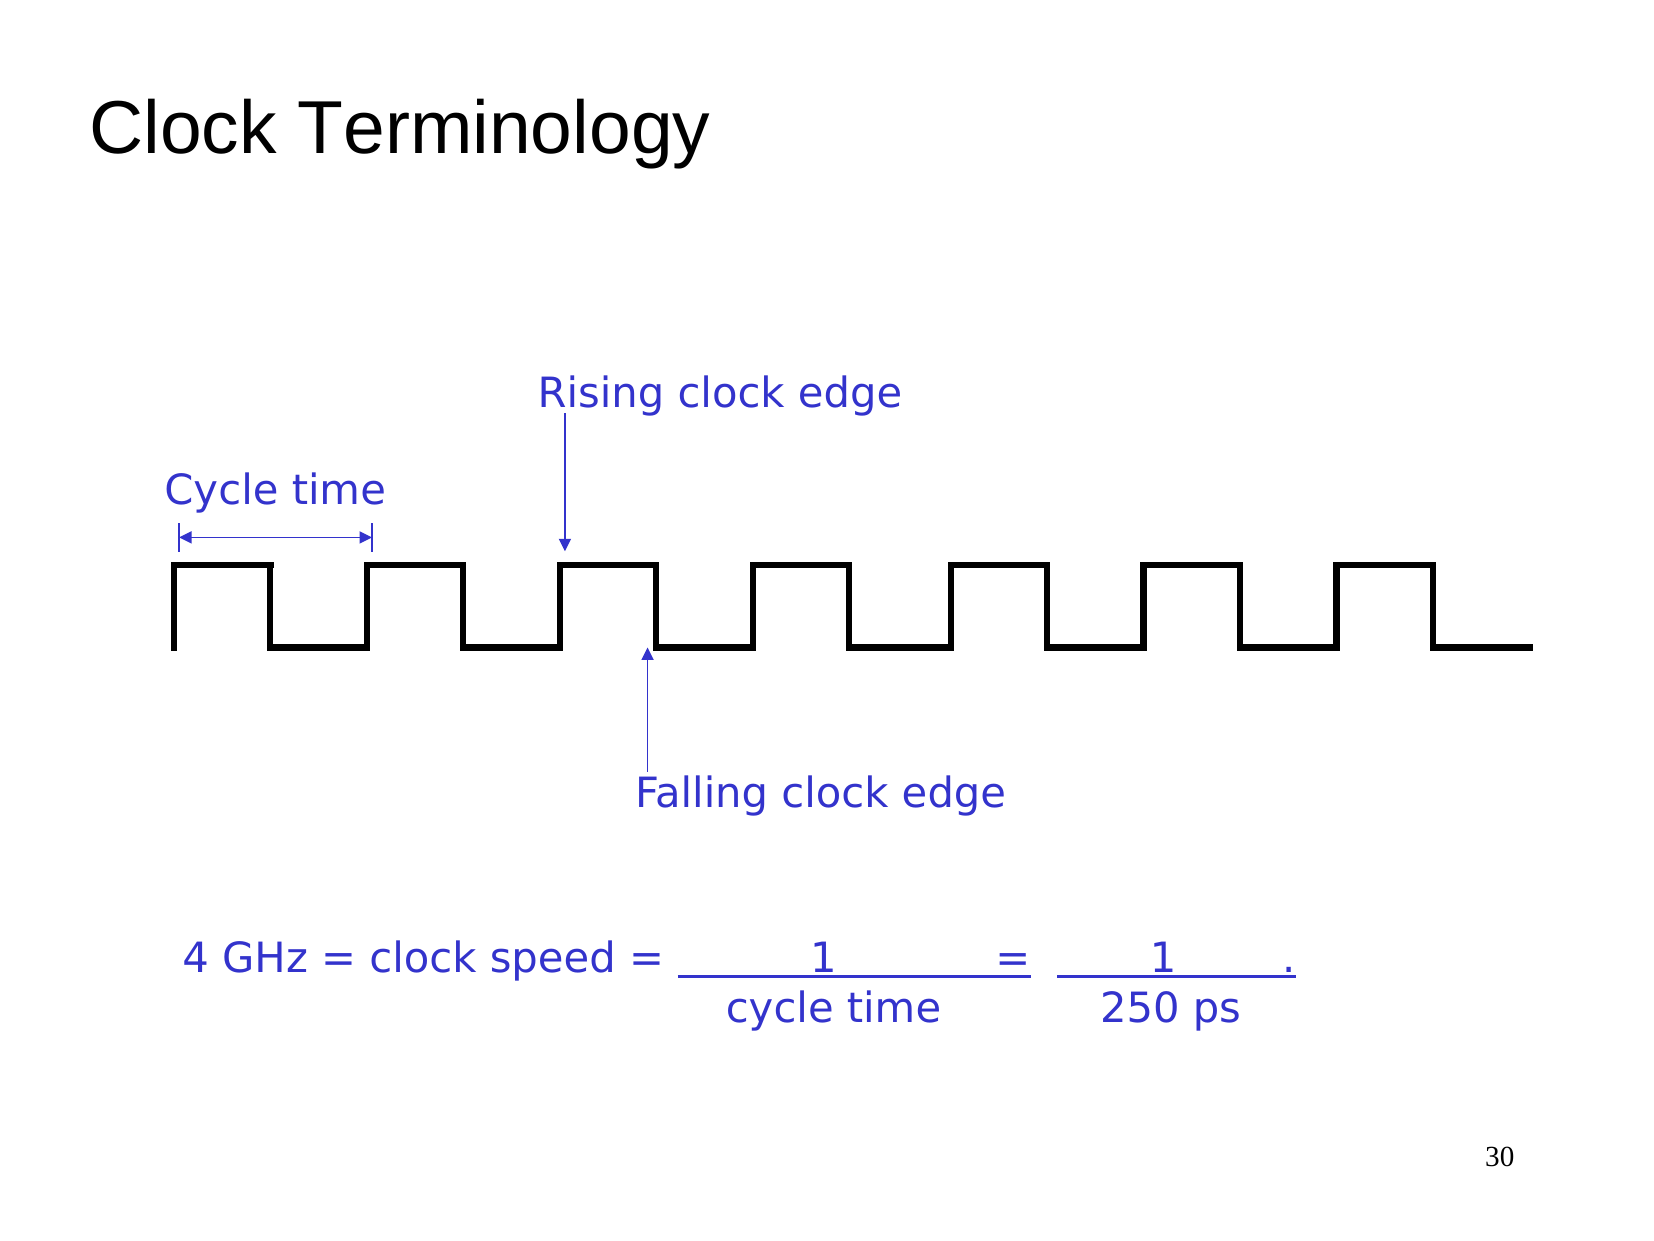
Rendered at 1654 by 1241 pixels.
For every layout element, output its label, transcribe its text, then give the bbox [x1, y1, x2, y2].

text_box Falling clock edge [620, 757, 1022, 824]
text_box <number> [1185, 1129, 1530, 1213]
text_box Cycle time [149, 454, 402, 521]
text_box Rising clock edge [522, 358, 918, 424]
text_box Clock Terminology [74, 71, 726, 177]
text_box 4 GHz = clock speed = 1 = 1 . cycle time 250 ps [167, 923, 1311, 1039]
